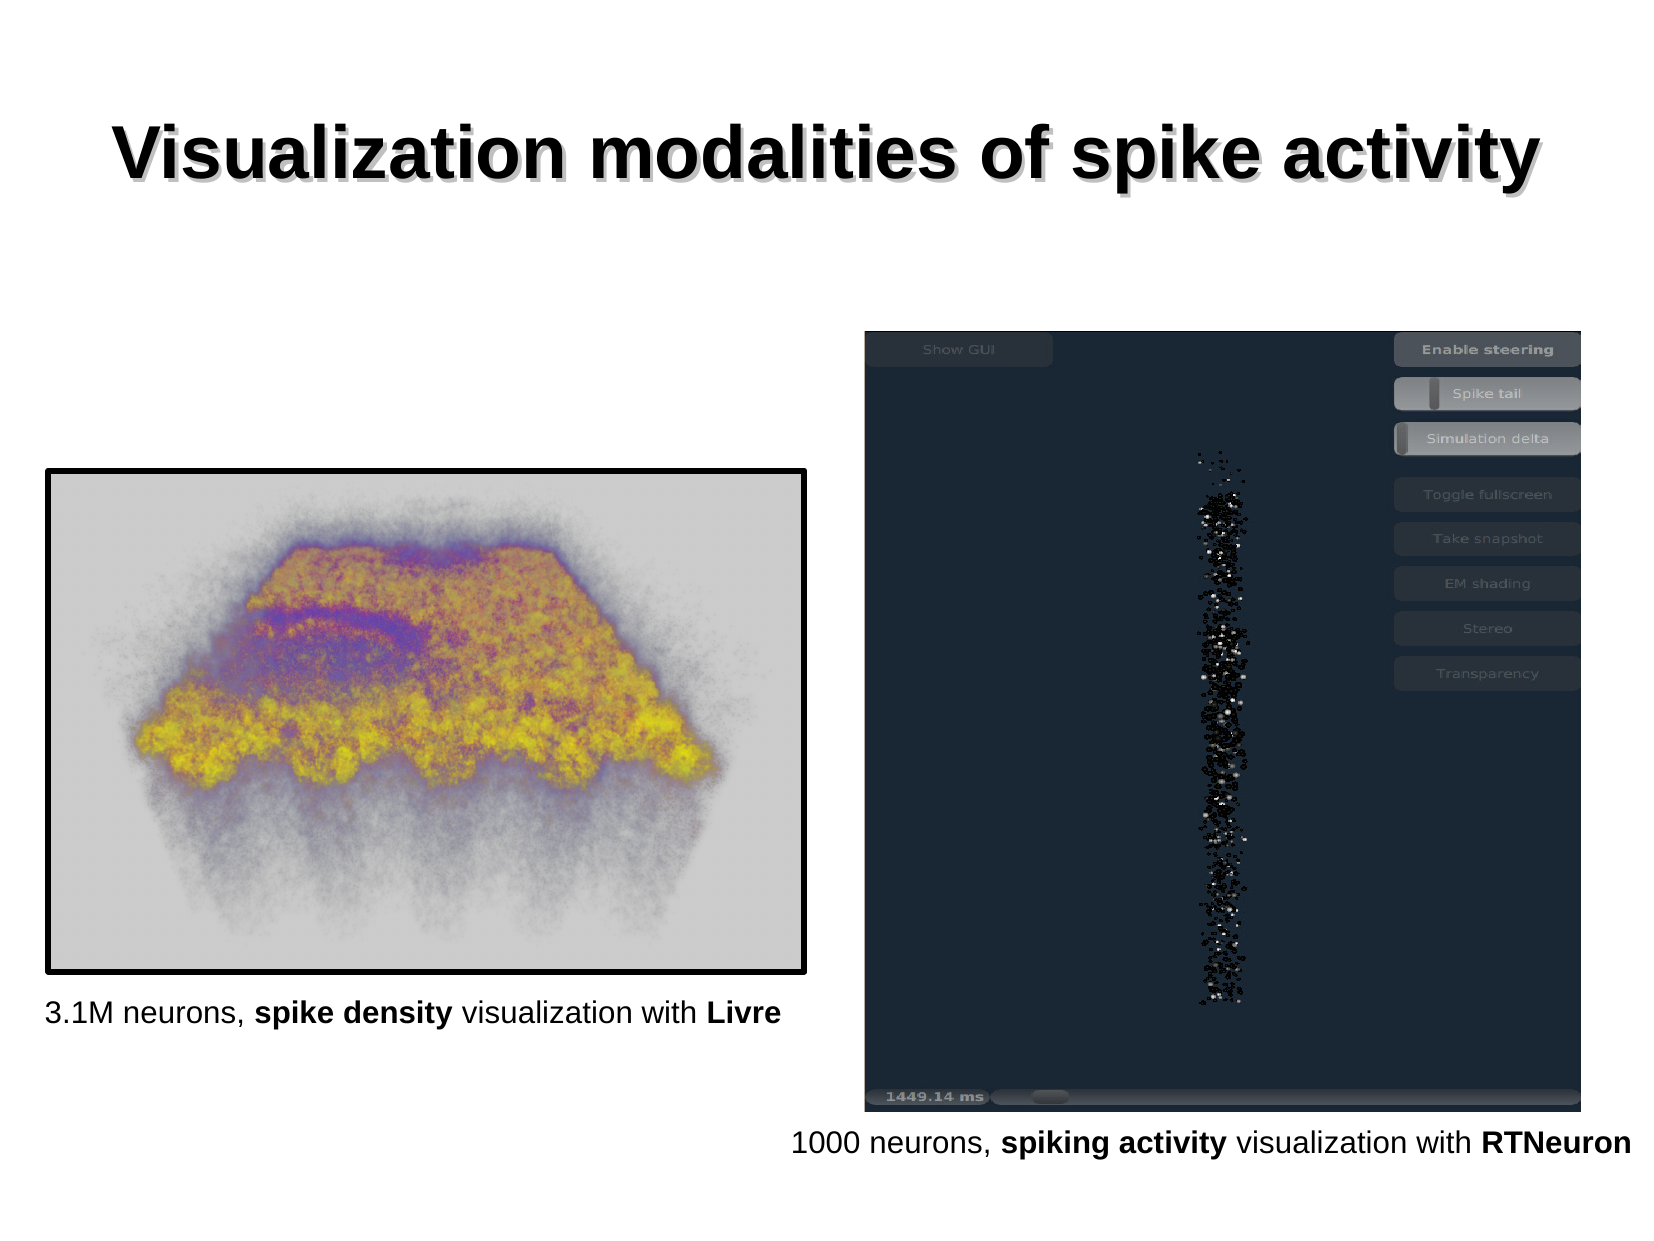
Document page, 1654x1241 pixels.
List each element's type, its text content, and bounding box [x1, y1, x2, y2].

title Visualization modalities of spike activity [82, 49, 1571, 257]
list 1000 neurons, spiking activity visualization with RTNeuron [720, 1125, 1654, 1171]
picture [864, 331, 1581, 1112]
list 3.1M neurons, spike density visualization with Livre [0, 995, 859, 1041]
picture [51, 473, 802, 969]
